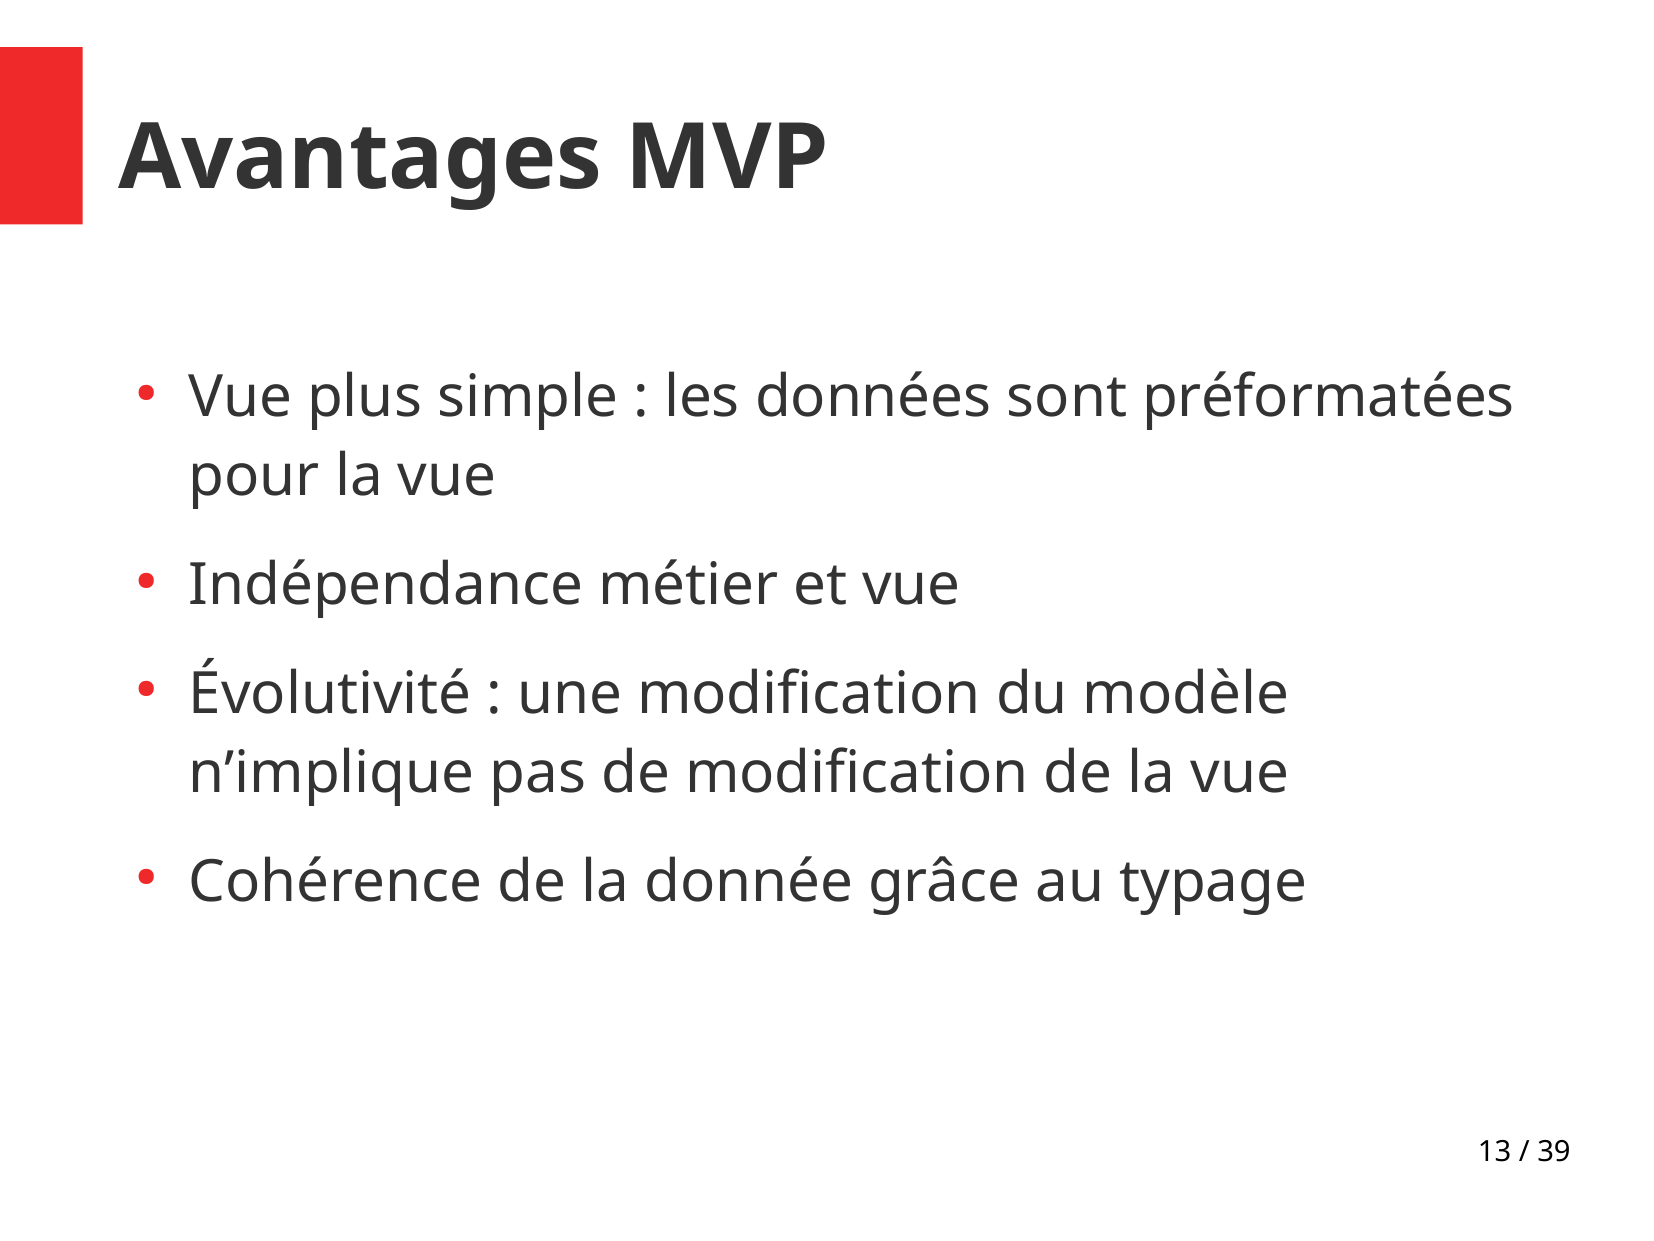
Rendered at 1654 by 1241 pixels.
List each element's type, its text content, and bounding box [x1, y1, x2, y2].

list Vue plus simple : les données sont préformatées pour la vue Indépendance métier et vue Évolutivité : une modification du modèle n’implique pas de modification de la vue Cohérence de la donnée grâce au typage [118, 354, 1536, 1074]
title Avantages MVP [118, 49, 1571, 257]
